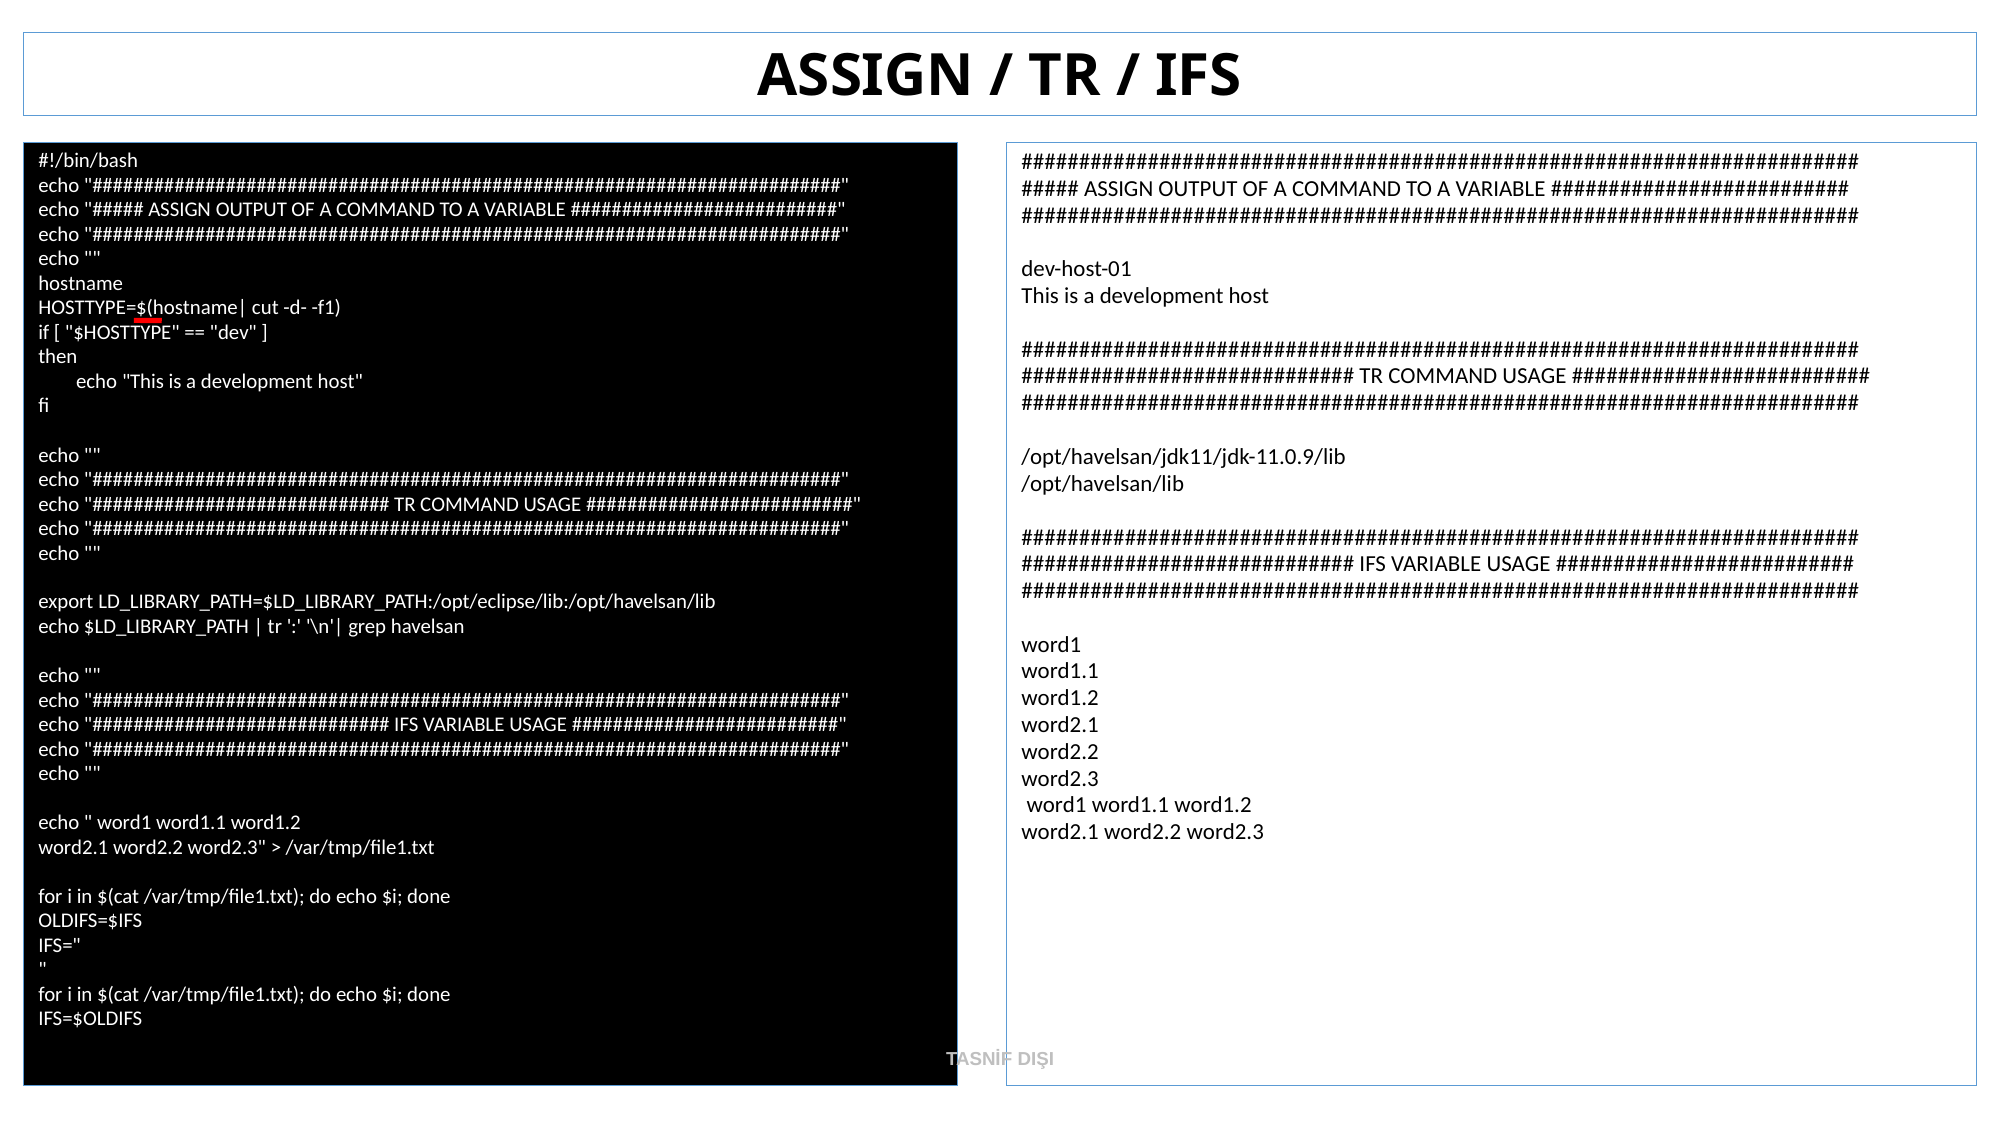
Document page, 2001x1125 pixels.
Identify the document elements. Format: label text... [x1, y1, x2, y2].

subtitle #!/bin/bash echo "#########################################################################" echo "##### ASSIGN OUTPUT OF A COMMAND TO A VARIABLE ##########################" echo "#########################################################################" echo "" hostname HOSTTYPE=$(hostname| cut -d- -f1) if [ "$HOSTTYPE" == "dev" ] then echo "This is a development host" fi echo "" echo "#########################################################################" echo "############################# TR COMMAND USAGE ##########################" echo "#########################################################################" echo "" export LD_LIBRARY_PATH=$LD_LIBRARY_PATH:/opt/eclipse/lib:/opt/havelsan/lib echo $LD_LIBRARY_PATH | tr ':' '\n'| grep havelsan echo "" echo "#########################################################################" echo "############################# IFS VARIABLE USAGE ##########################" echo "#########################################################################" echo "" echo " word1 word1.1 word1.2 word2.1 word2.2 word2.3" > /var/tmp/file1.txt for i in $(cat /var/tmp/file1.txt); do echo $i; done OLDIFS=$IFS IFS=" " for i in $(cat /var/tmp/file1.txt); do echo $i; done IFS=$OLDIFS [23, 142, 958, 1042]
title ASSIGN / TR / IFS [23, 32, 1977, 116]
footer TASNİF DIŞI [0, 1042, 2000, 1103]
text_box ######################################################################### ##### ASSIGN OUTPUT OF A COMMAND TO A VARIABLE ########################## ######################################################################### dev-host-01 This is a development host ######################################################################### ############################# TR COMMAND USAGE ########################## ######################################################################### /opt/havelsan/jdk11/jdk-11.0.9/lib /opt/havelsan/lib ######################################################################### ############################# IFS VARIABLE USAGE ########################## ######################################################################### word1 word1.1 word1.2 word2.1 word2.2 word2.3 word1 word1.1 word1.2 word2.1 word2.2 word2.3 [1006, 142, 1977, 1042]
